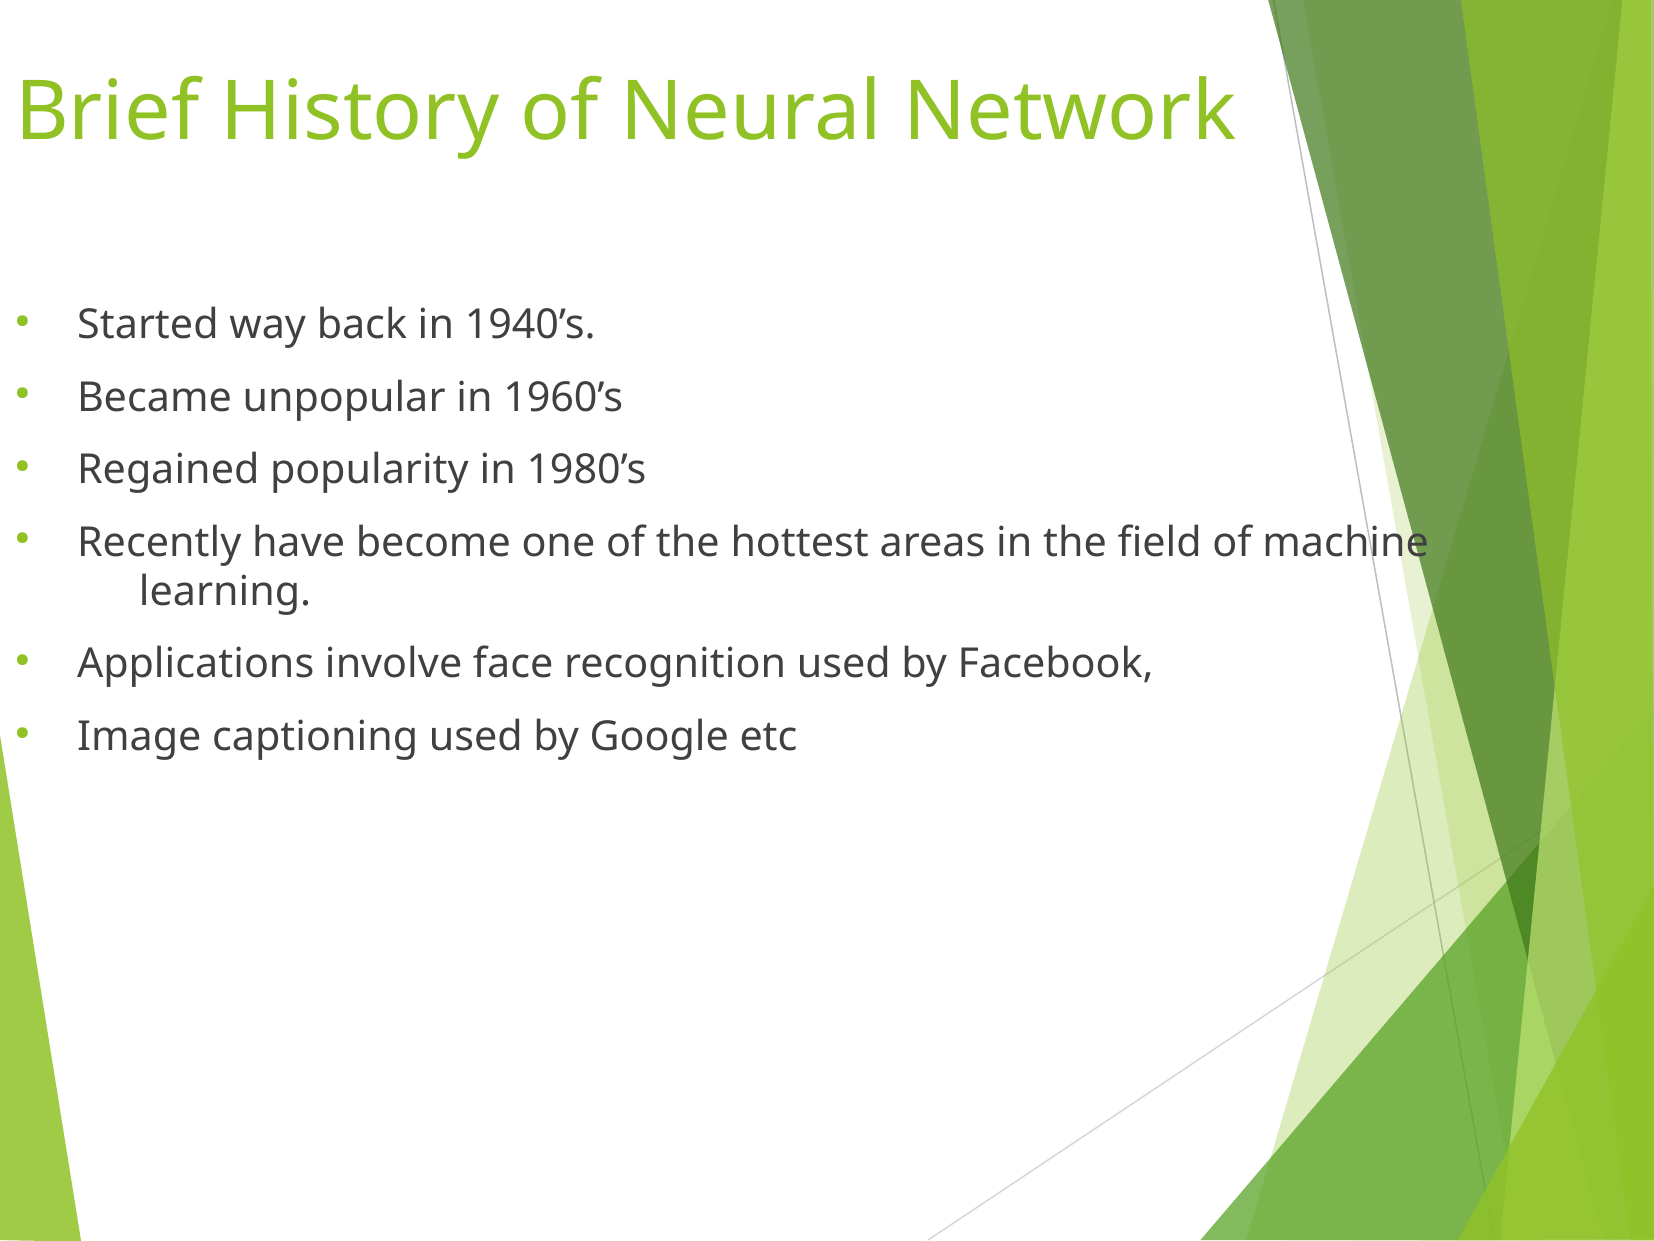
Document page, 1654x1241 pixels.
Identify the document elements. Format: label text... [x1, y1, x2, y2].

title Brief History of Neural Network [0, 49, 1489, 257]
list Started way back in 1940’s. Became unpopular in 1960’s Regained popularity in 1980’s Recently have become one of the hottest areas in the field of machine learning. Applications involve face recognition used by Facebook, Image captioning used by Google etc [0, 290, 1489, 1109]
